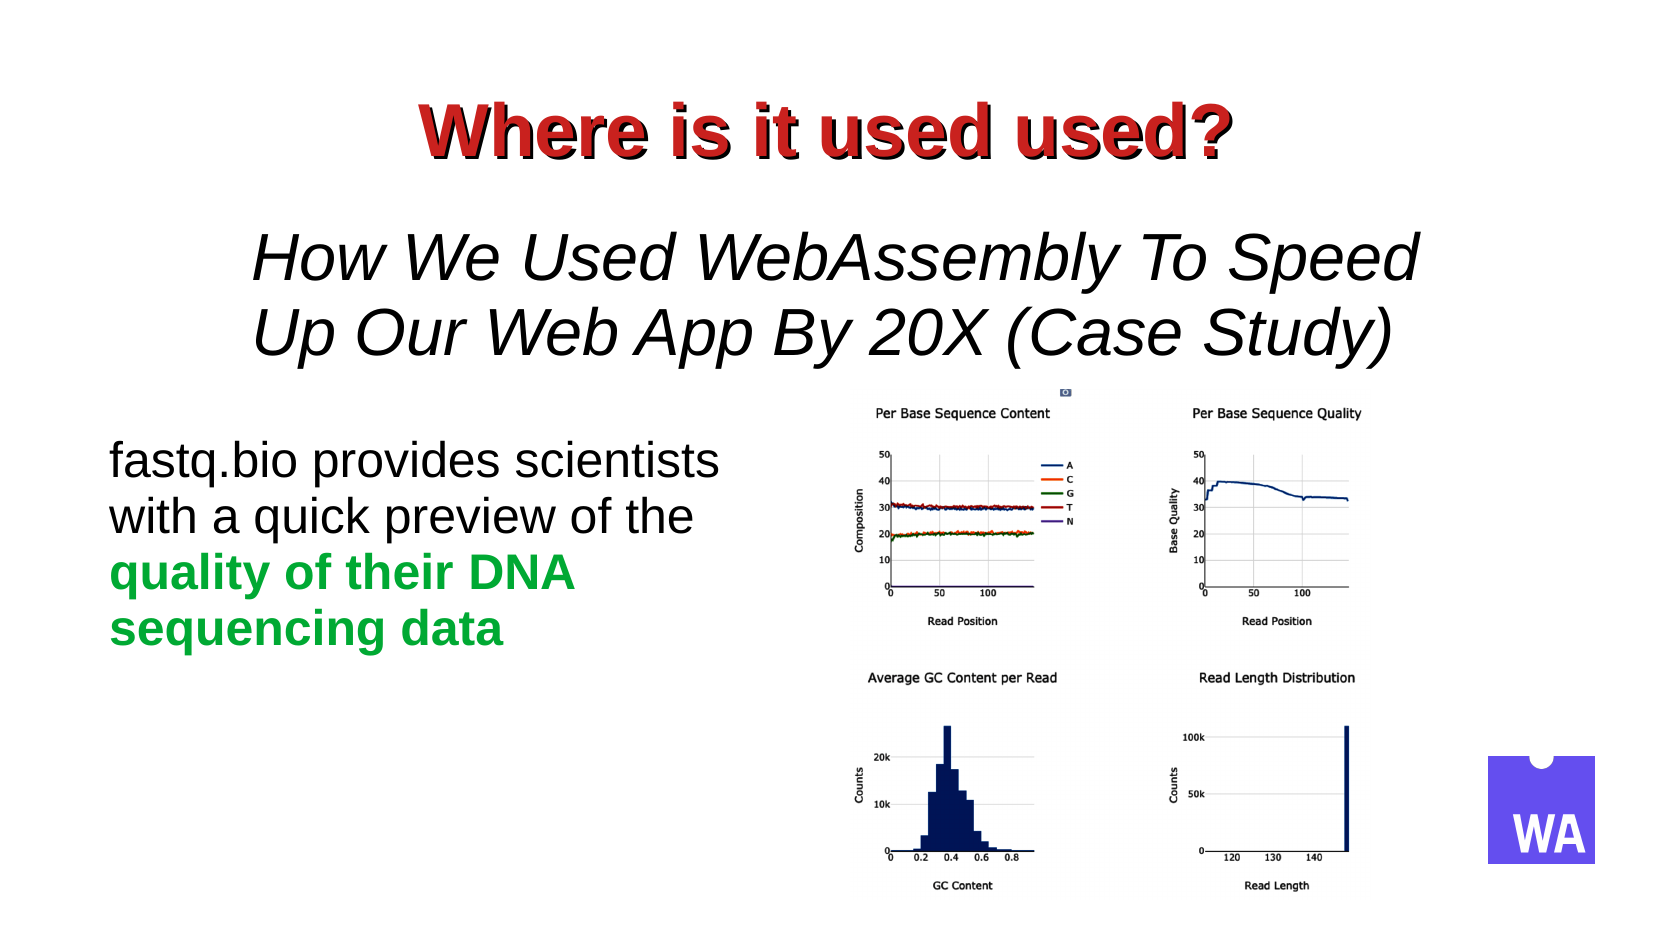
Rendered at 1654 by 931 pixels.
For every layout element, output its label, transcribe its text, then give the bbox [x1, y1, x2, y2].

text_box fastq.bio provides scientists with a quick preview of the quality of their DNA sequencing data [94, 425, 804, 792]
text_box How We Used WebAssembly To Speed Up Our Web App By 20X (Case Study) [236, 212, 1465, 414]
picture [1488, 756, 1595, 864]
picture [850, 389, 1371, 900]
text_box Where is it used used? [354, 81, 1300, 213]
